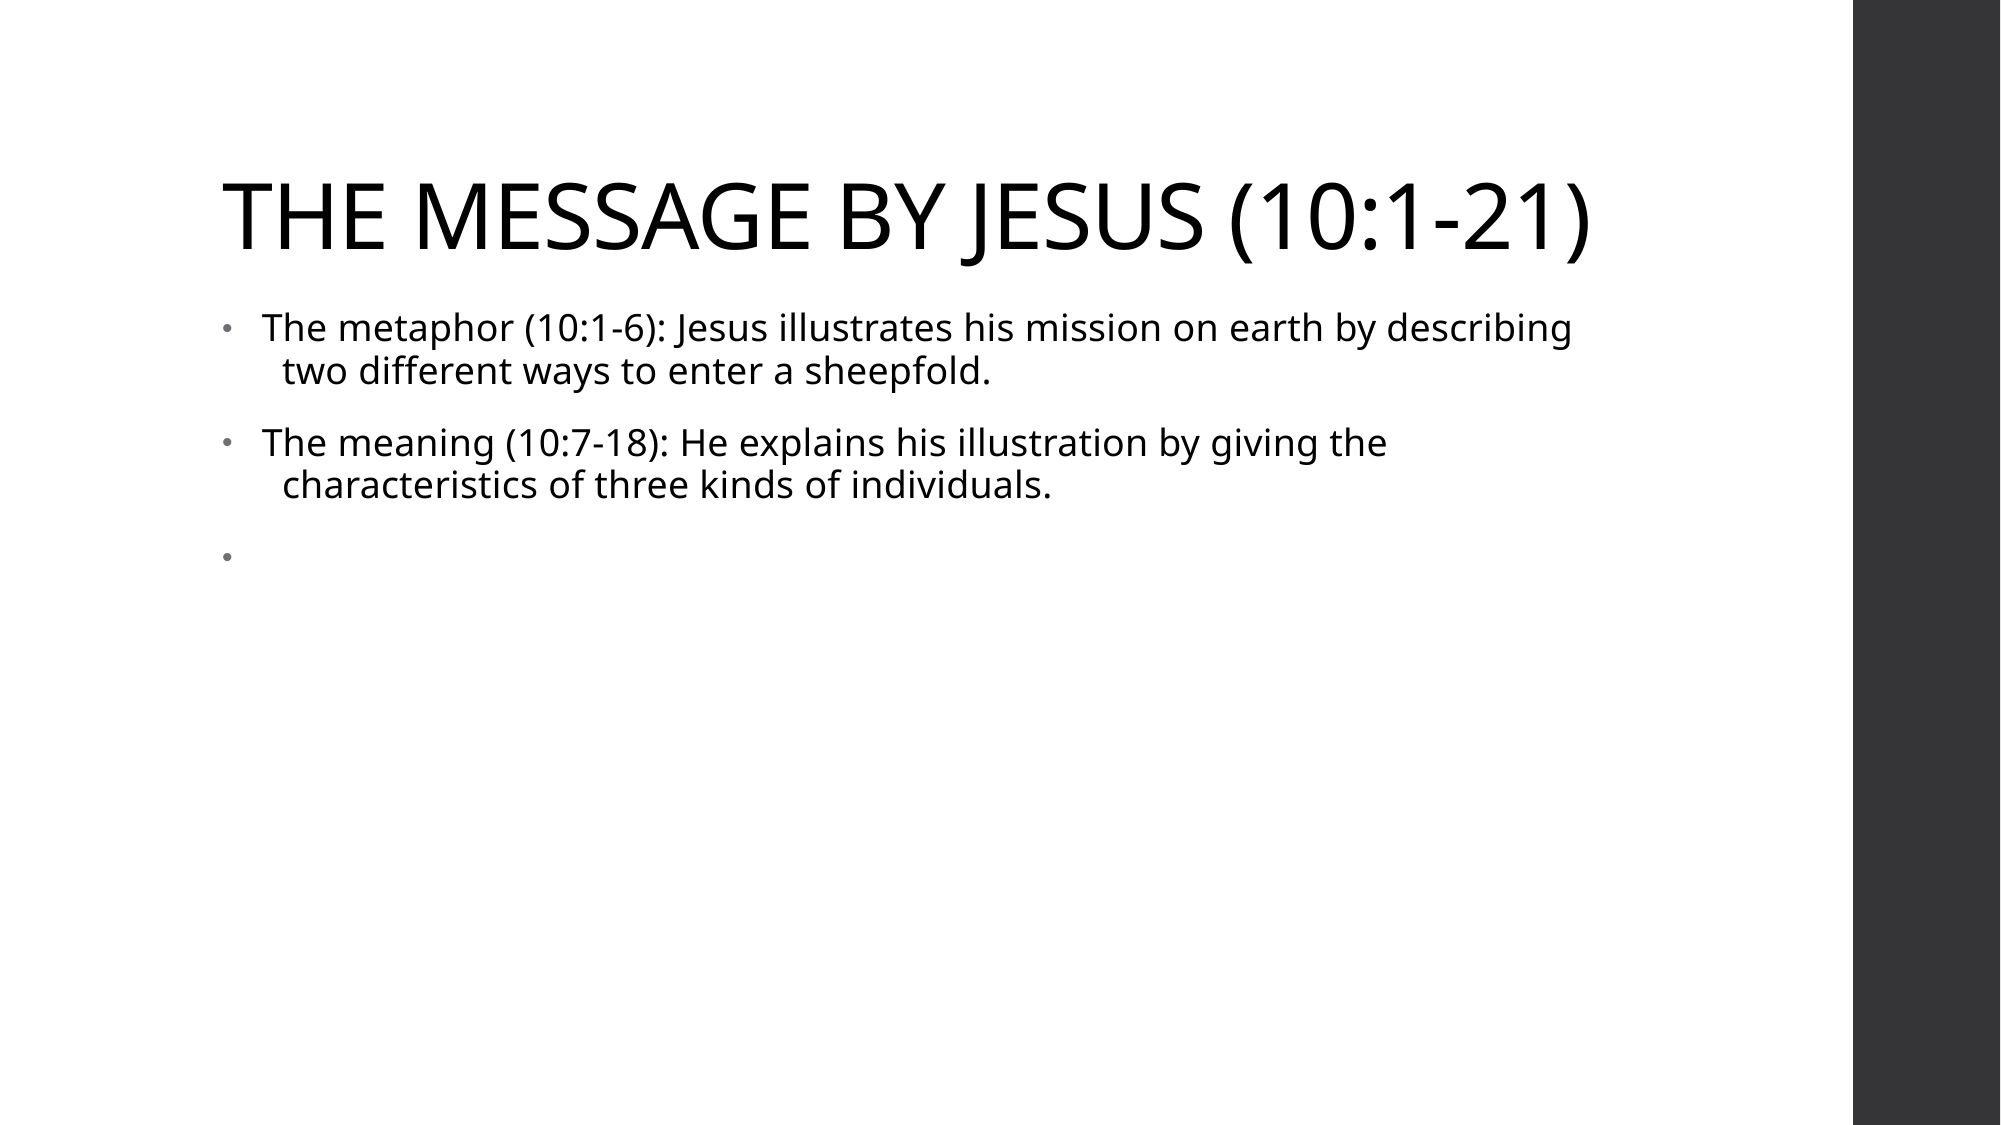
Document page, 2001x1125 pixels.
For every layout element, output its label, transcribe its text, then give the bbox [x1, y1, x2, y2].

title THE MESSAGE BY JESUS (10:1-21) [206, 60, 1797, 278]
list The metaphor (10:1-6): Jesus illustrates his mission on earth by describing two different ways to enter a sheepfold. The meaning (10:7-18): He explains his illustration by giving the characteristics of three kinds of individuals. [206, 299, 1617, 1014]
